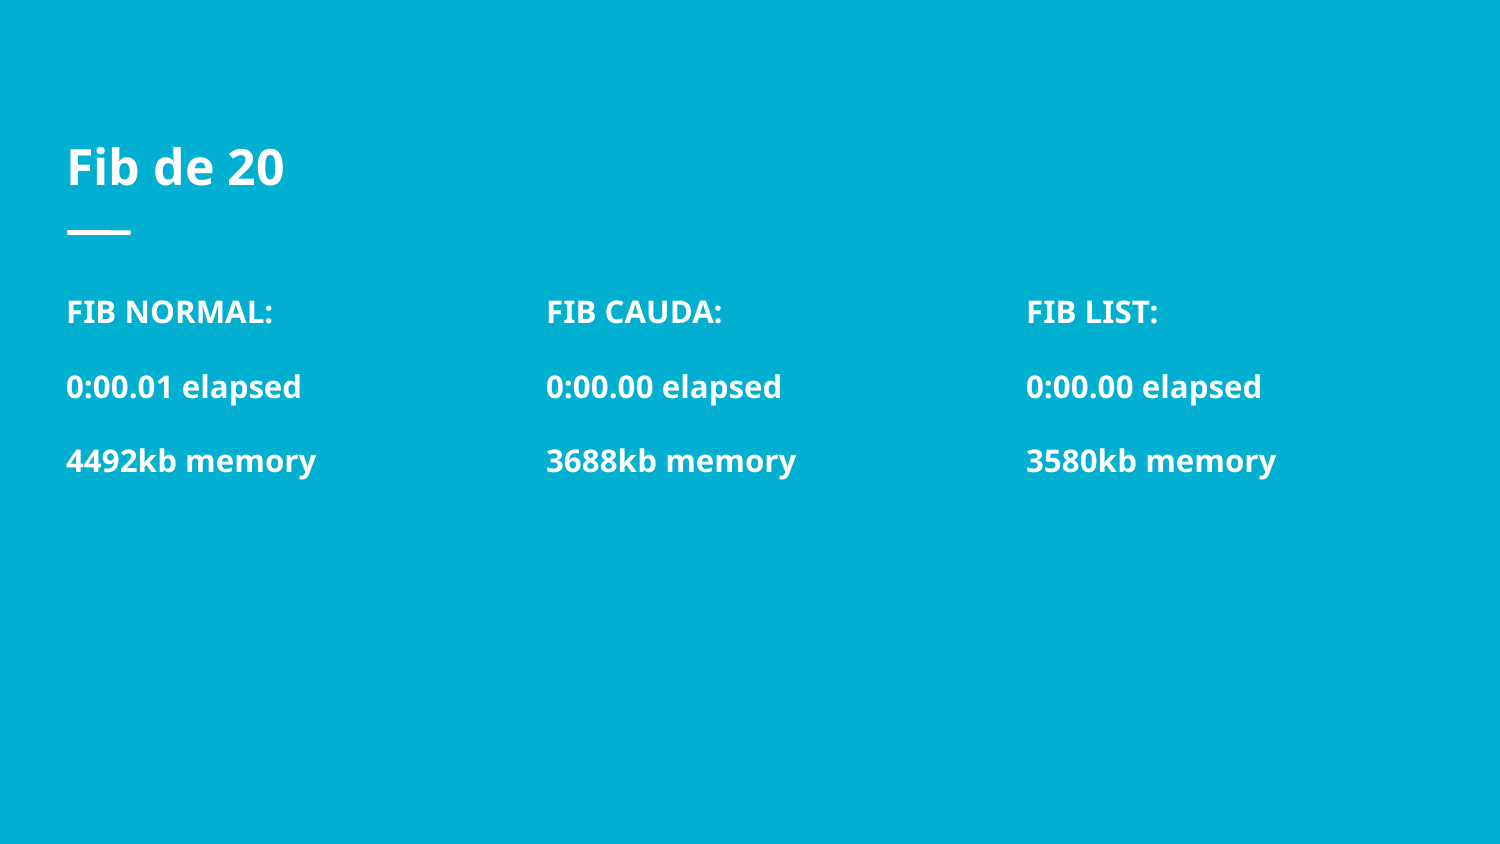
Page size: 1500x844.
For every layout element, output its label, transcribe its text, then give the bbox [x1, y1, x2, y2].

title Fib de 20 [51, 91, 1472, 216]
list FIB NORMAL: 0:00.01 elapsed 4492kb memory [51, 269, 512, 750]
list FIB LIST: 0:00.00 elapsed 3580kb memory [1011, 269, 1472, 750]
list FIB CAUDA: 0:00.00 elapsed 3688kb memory [531, 269, 992, 750]
